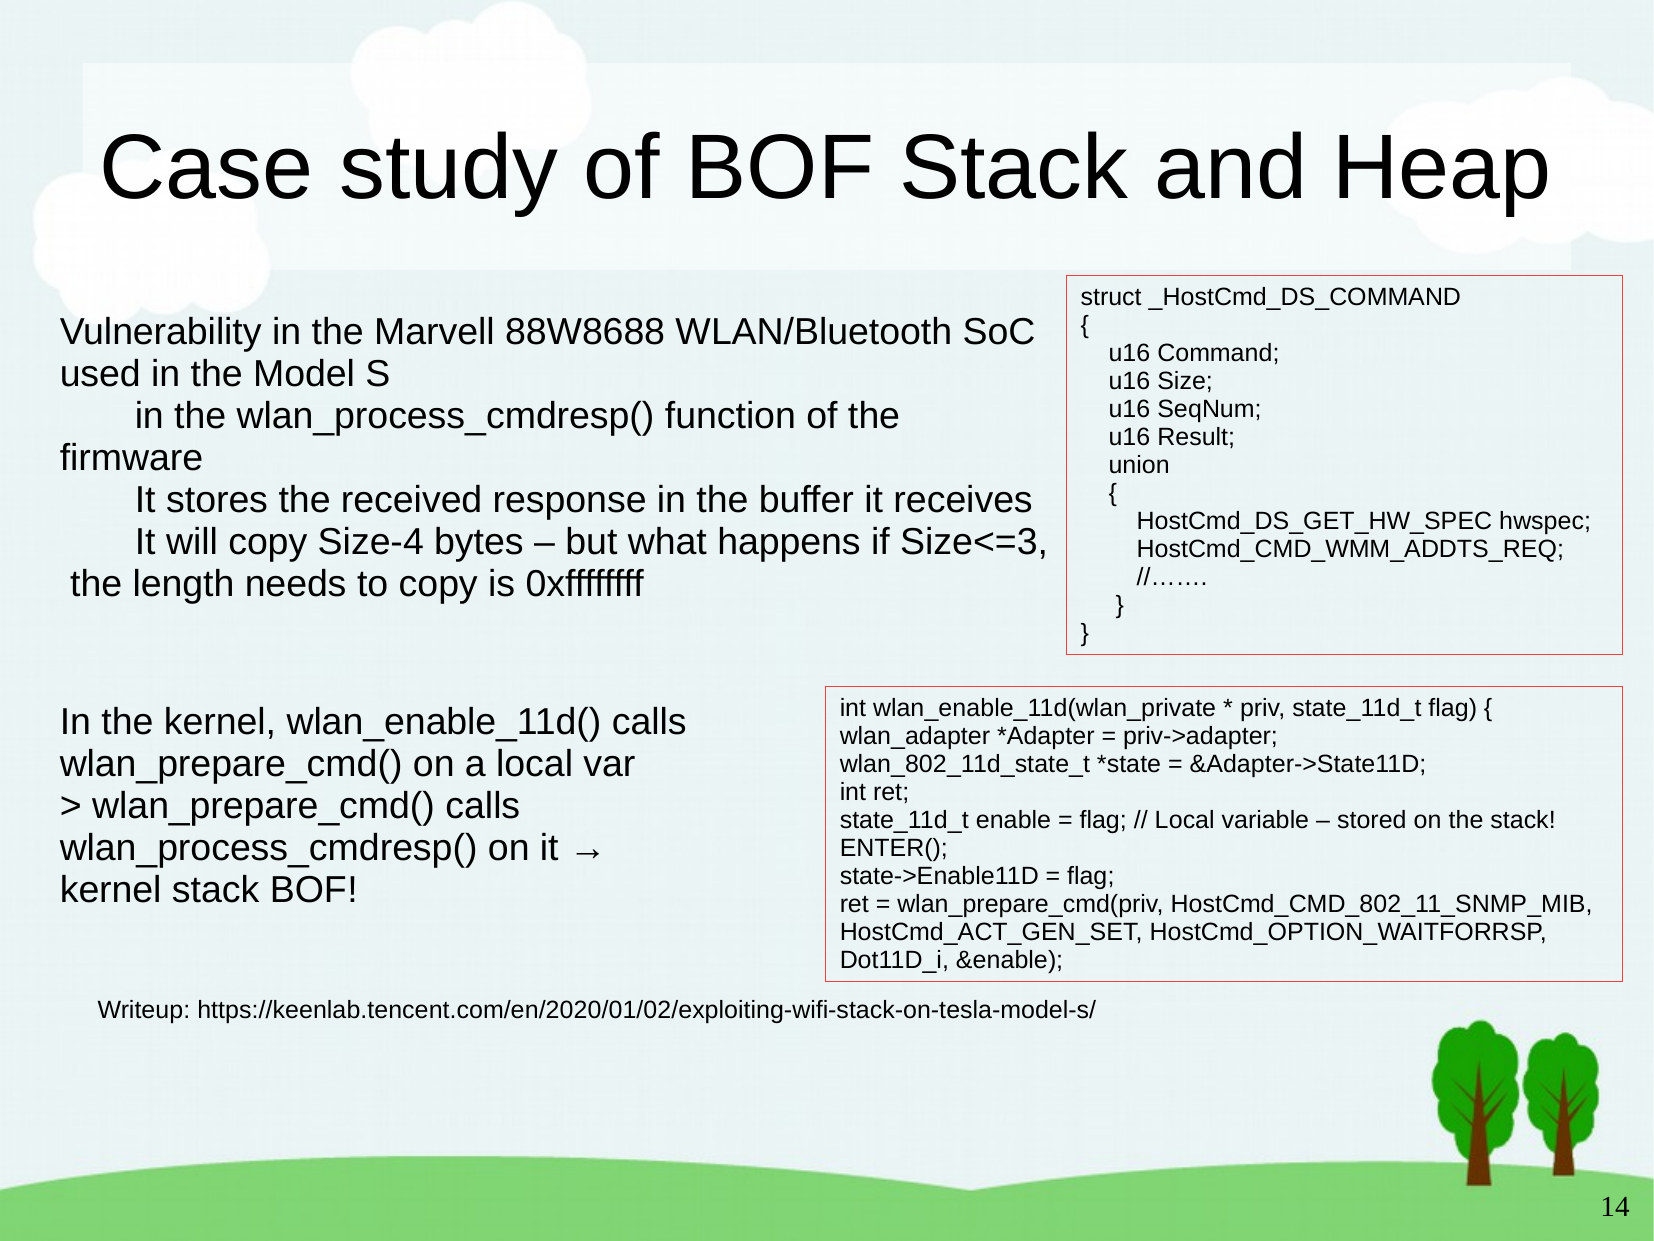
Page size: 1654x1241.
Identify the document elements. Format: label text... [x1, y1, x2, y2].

text_box In the kernel, wlan_enable_11d() calls wlan_prepare_cmd() on a local var > wlan_prepare_cmd() calls wlan_process_cmdresp() on it → kernel stack BOF! [45, 693, 961, 961]
picture [0, 0, 1654, 1241]
table_header struct _HostCmd_DS_COMMAND { u16 Command; u16 Size; u16 SeqNum; u16 Result; union { HostCmd_DS_GET_HW_SPEC hwspec; HostCmd_CMD_WMM_ADDTS_REQ; //……. } } [1067, 276, 1622, 654]
text_box Vulnerability in the Marvell 88W8688 WLAN/Bluetooth SoC used in the Model S in the wlan_process_cmdresp() function of the firmware It stores the received response in the buffer it receives It will copy Size-4 bytes – but what happens if Size<=3, the length needs to copy is 0xffffffff [45, 303, 1066, 612]
text_box Writeup: https://keenlab.tencent.com/en/2020/01/02/exploiting-wifi-stack-on-tesla-model-s/ [82, 961, 1463, 1031]
title Case study of BOF Stack and Heap [82, 62, 1571, 271]
table_header int wlan_enable_11d(wlan_private * priv, state_11d_t flag) { wlan_adapter *Adapter = priv->adapter; wlan_802_11d_state_t *state = &Adapter->State11D; int ret; state_11d_t enable = flag; // Local variable – stored on the stack! ENTER(); state->Enable11D = flag; ret = wlan_prepare_cmd(priv, HostCmd_CMD_802_11_SNMP_MIB, HostCmd_ACT_GEN_SET, HostCmd_OPTION_WAITFORRSP, Dot11D_i, &enable); [826, 687, 1622, 981]
